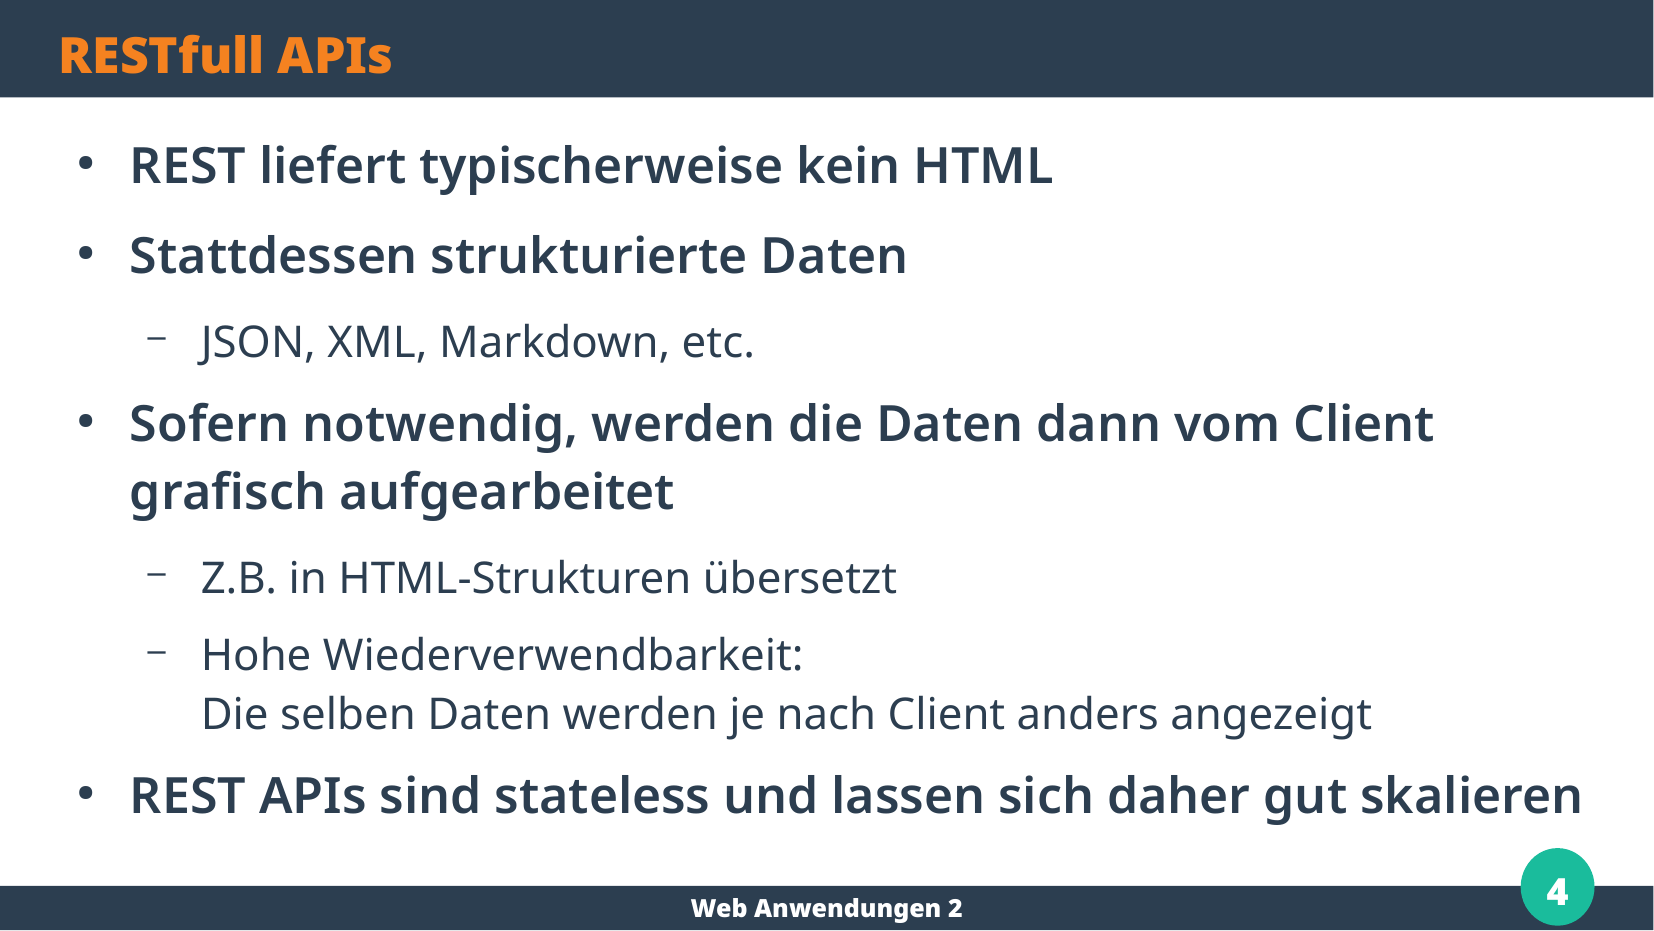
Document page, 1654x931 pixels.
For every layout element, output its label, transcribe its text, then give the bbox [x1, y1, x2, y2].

title RESTfull APIs [59, 8, 1595, 89]
list REST liefert typischerweise kein HTML Stattdessen strukturierte Daten JSON, XML, Markdown, etc. Sofern notwendig, werden die Daten dann vom Client grafisch aufgearbeitet Z.B. in HTML-Strukturen übersetzt Hohe Wiederverwendbarkeit: Die selben Daten werden je nach Client anders angezeigt REST APIs sind stateless und lassen sich daher gut skalieren [59, 129, 1595, 864]
